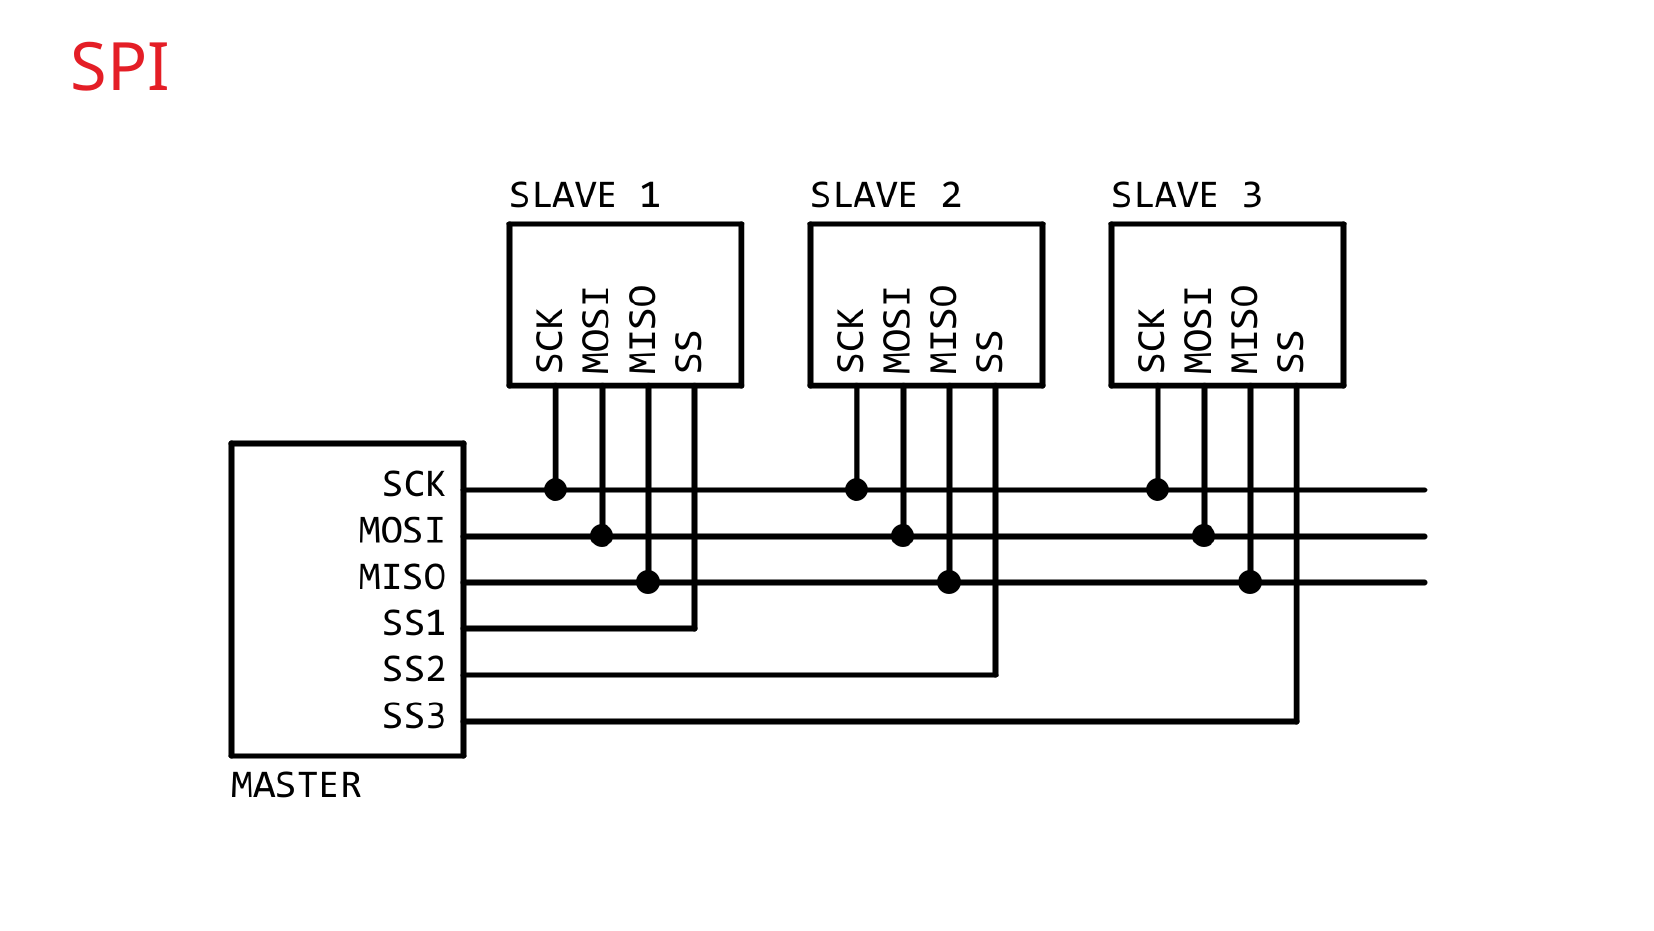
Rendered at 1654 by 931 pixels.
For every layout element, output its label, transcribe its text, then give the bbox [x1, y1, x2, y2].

title SPI [70, 11, 1347, 118]
picture [196, 142, 1458, 917]
